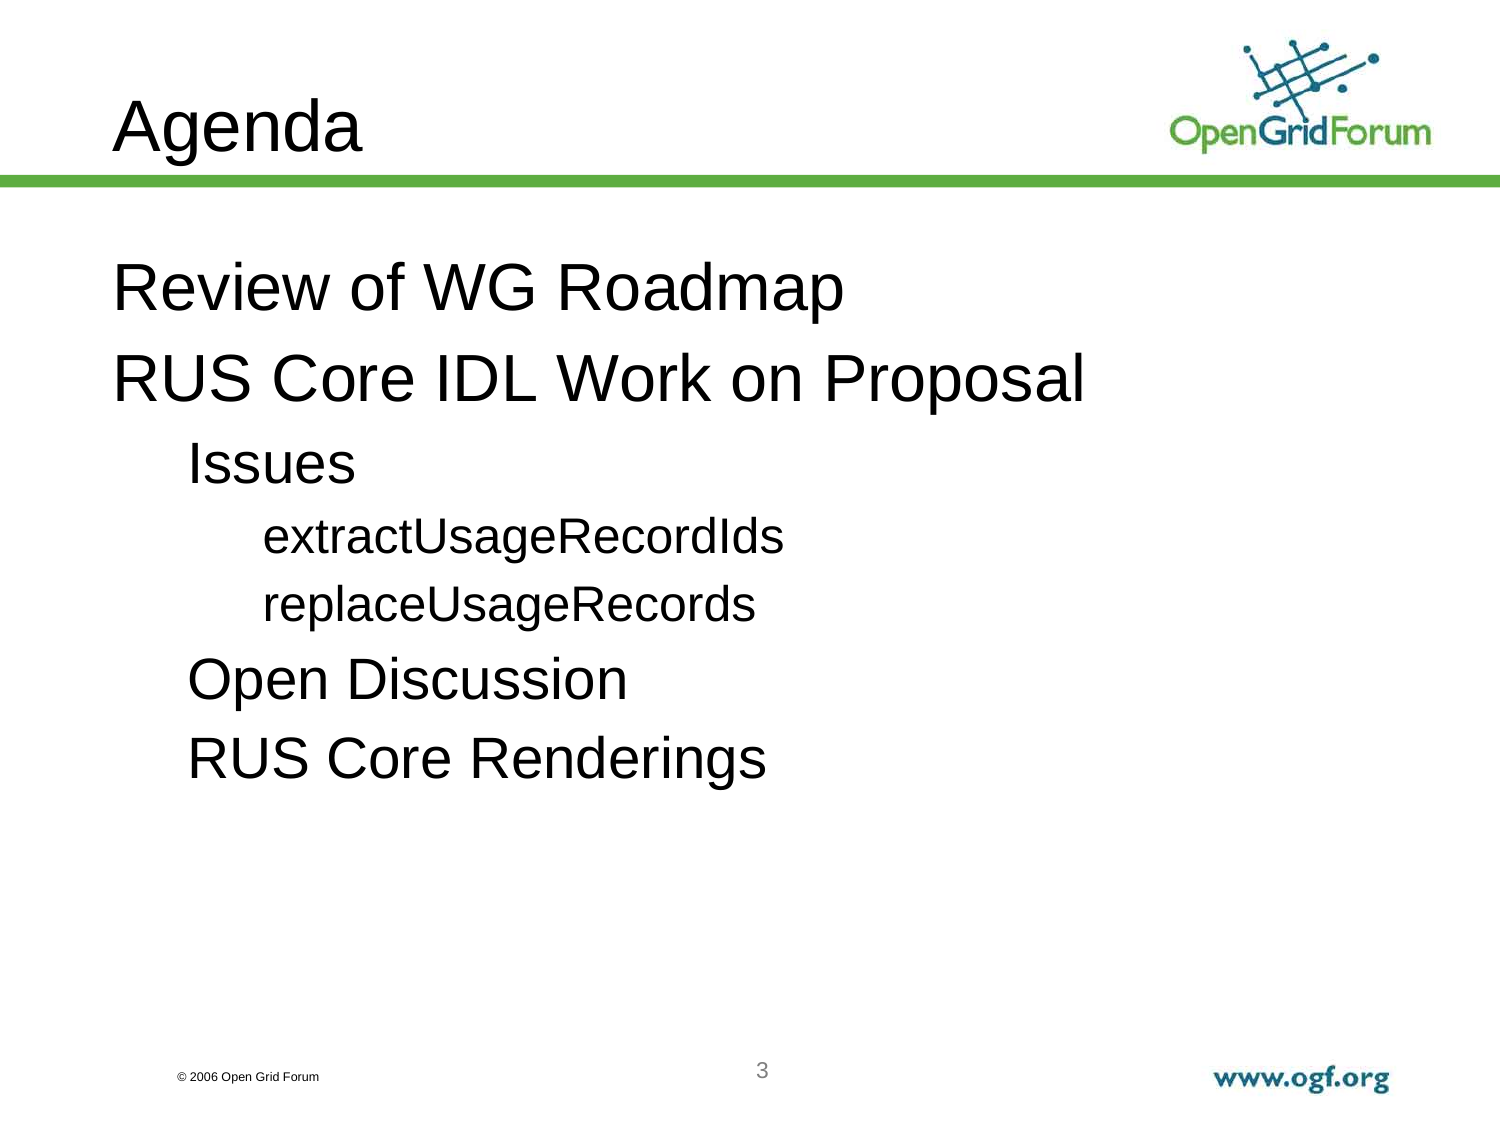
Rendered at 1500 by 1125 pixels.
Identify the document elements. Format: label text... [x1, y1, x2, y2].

picture [0, 0, 1500, 174]
title Agenda [112, 32, 1388, 220]
picture [0, 188, 1500, 1125]
list Review of WG Roadmap RUS Core IDL Work on Proposal Issues extractUsageRecordIds replaceUsageRecords Open Discussion RUS Core Renderings [112, 249, 1388, 926]
